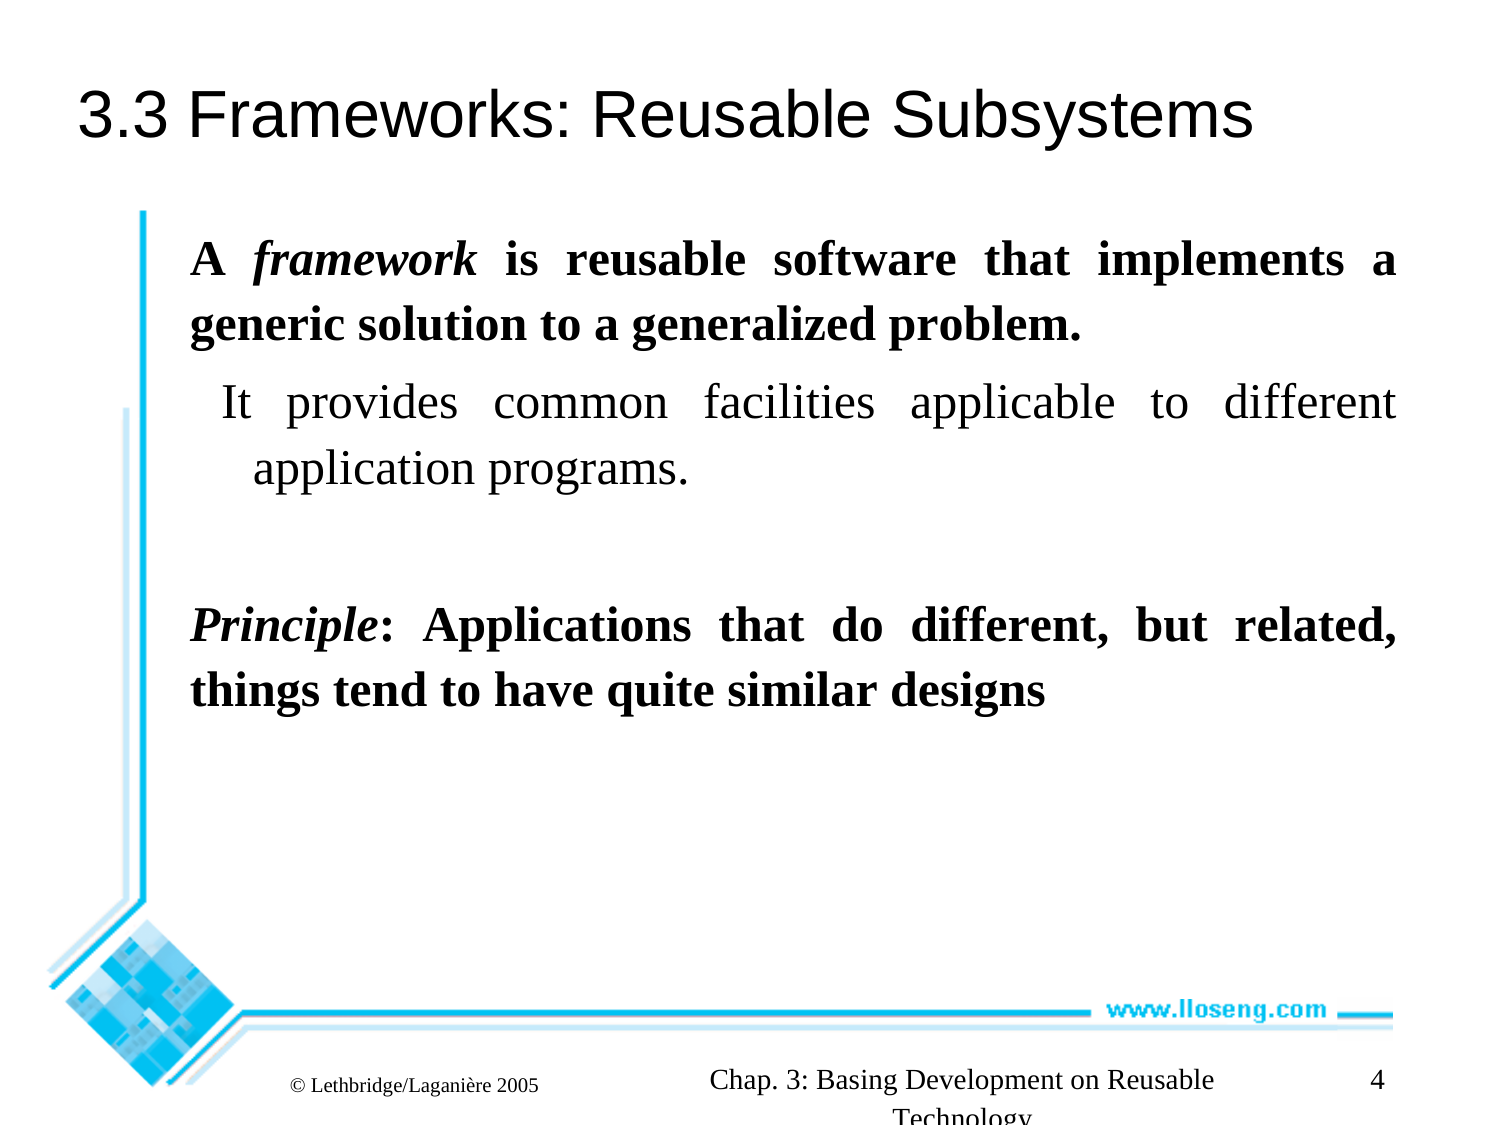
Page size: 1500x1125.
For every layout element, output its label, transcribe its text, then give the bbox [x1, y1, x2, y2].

picture [35, 199, 1363, 1089]
text_box 15 [1325, 1050, 1401, 1125]
text_box © Lethbridge/Laganière 2005 [275, 1062, 601, 1125]
title 3.3 Frameworks: Reusable Subsystems [62, 37, 1413, 188]
text_box Chap. 3: Basing Development on Reusable Technology [624, 1050, 1300, 1125]
list A framework is reusable software that implements a generic solution to a generalized problem. It provides common facilities applicable to different application programs. Principle: Applications that do different, but related, things tend to have quite similar designs [174, 212, 1413, 1000]
